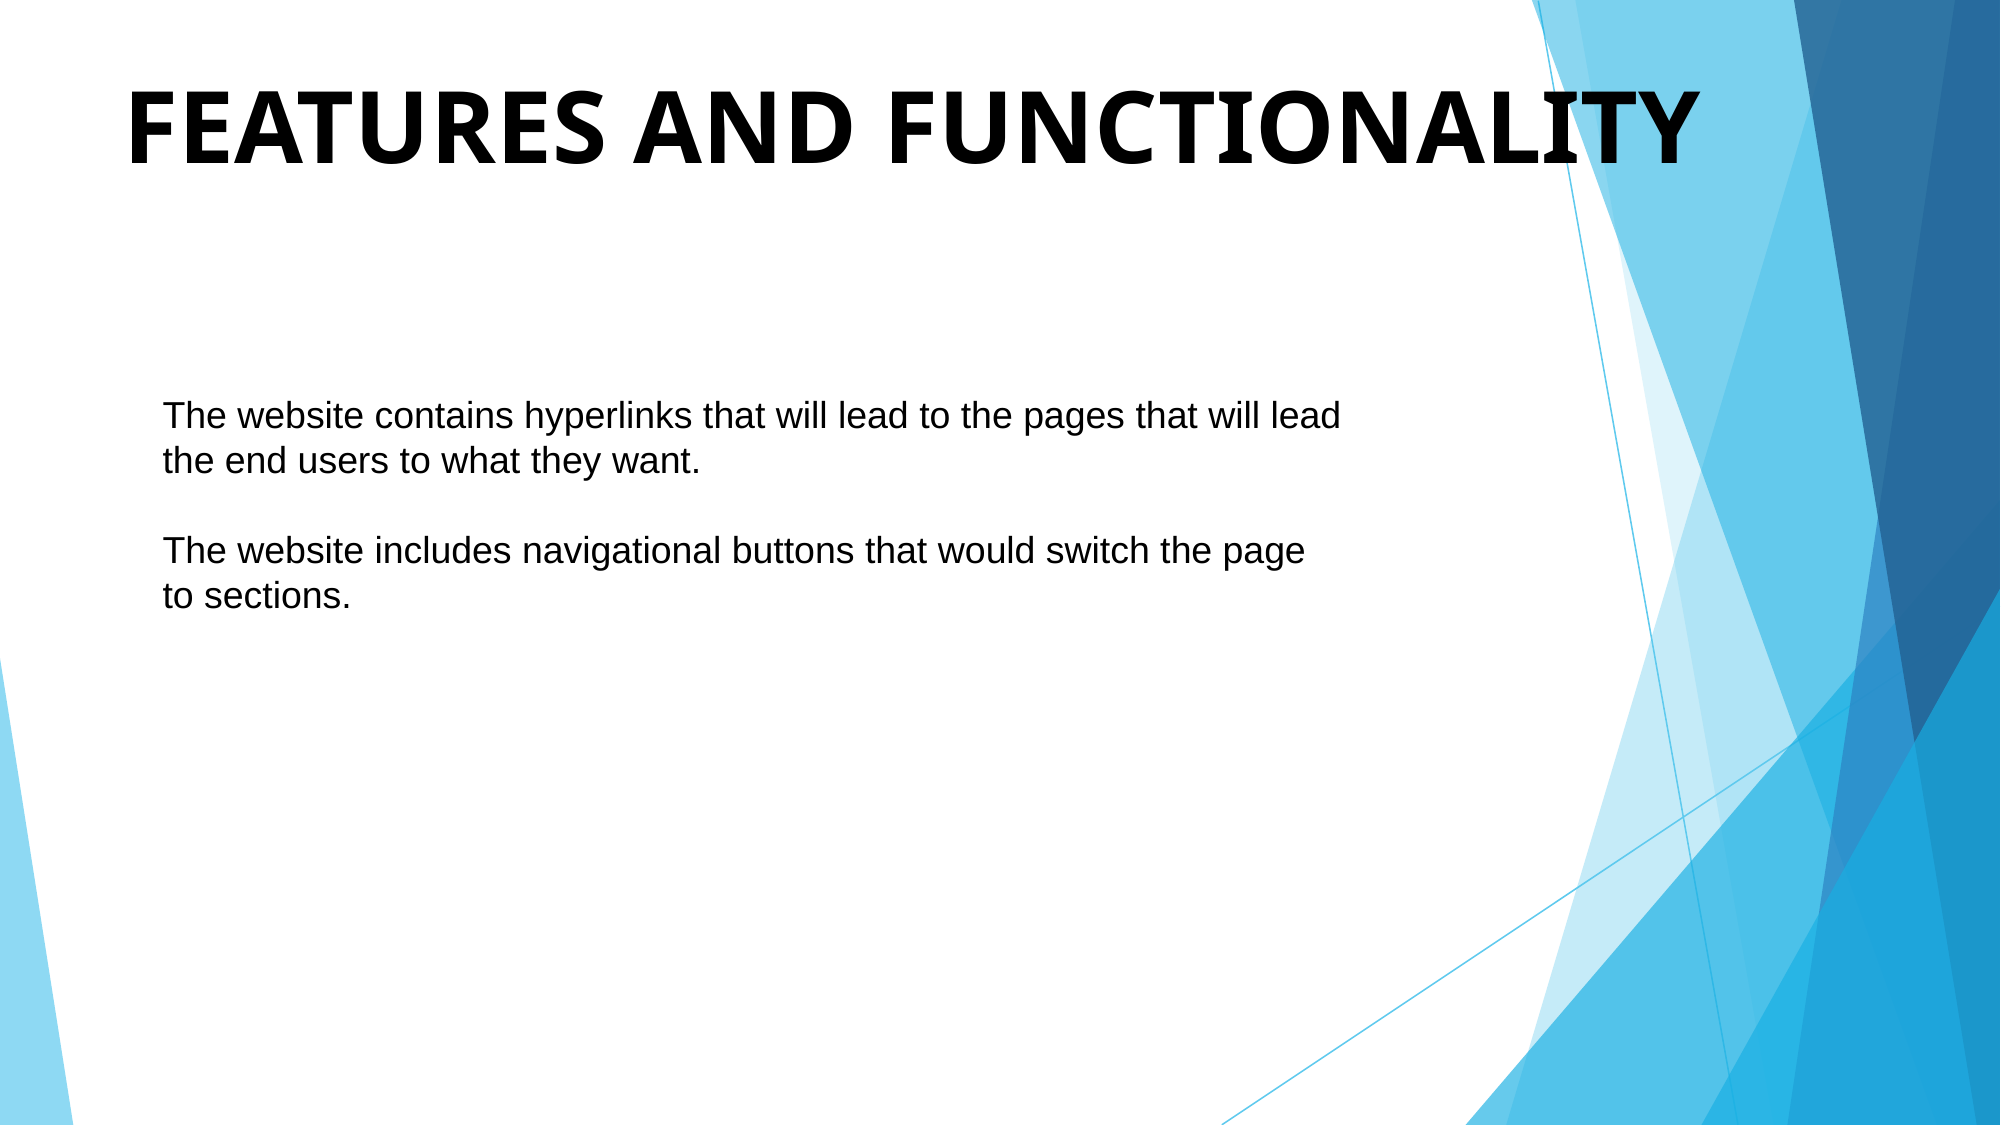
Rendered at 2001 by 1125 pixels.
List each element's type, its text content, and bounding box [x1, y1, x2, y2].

text_box The website contains hyperlinks that will lead to the pages that will lead the end users to what they want. The website includes navigational buttons that would switch the page to sections. [147, 383, 1359, 624]
title FEATURES AND FUNCTIONALITY [123, 63, 1876, 188]
